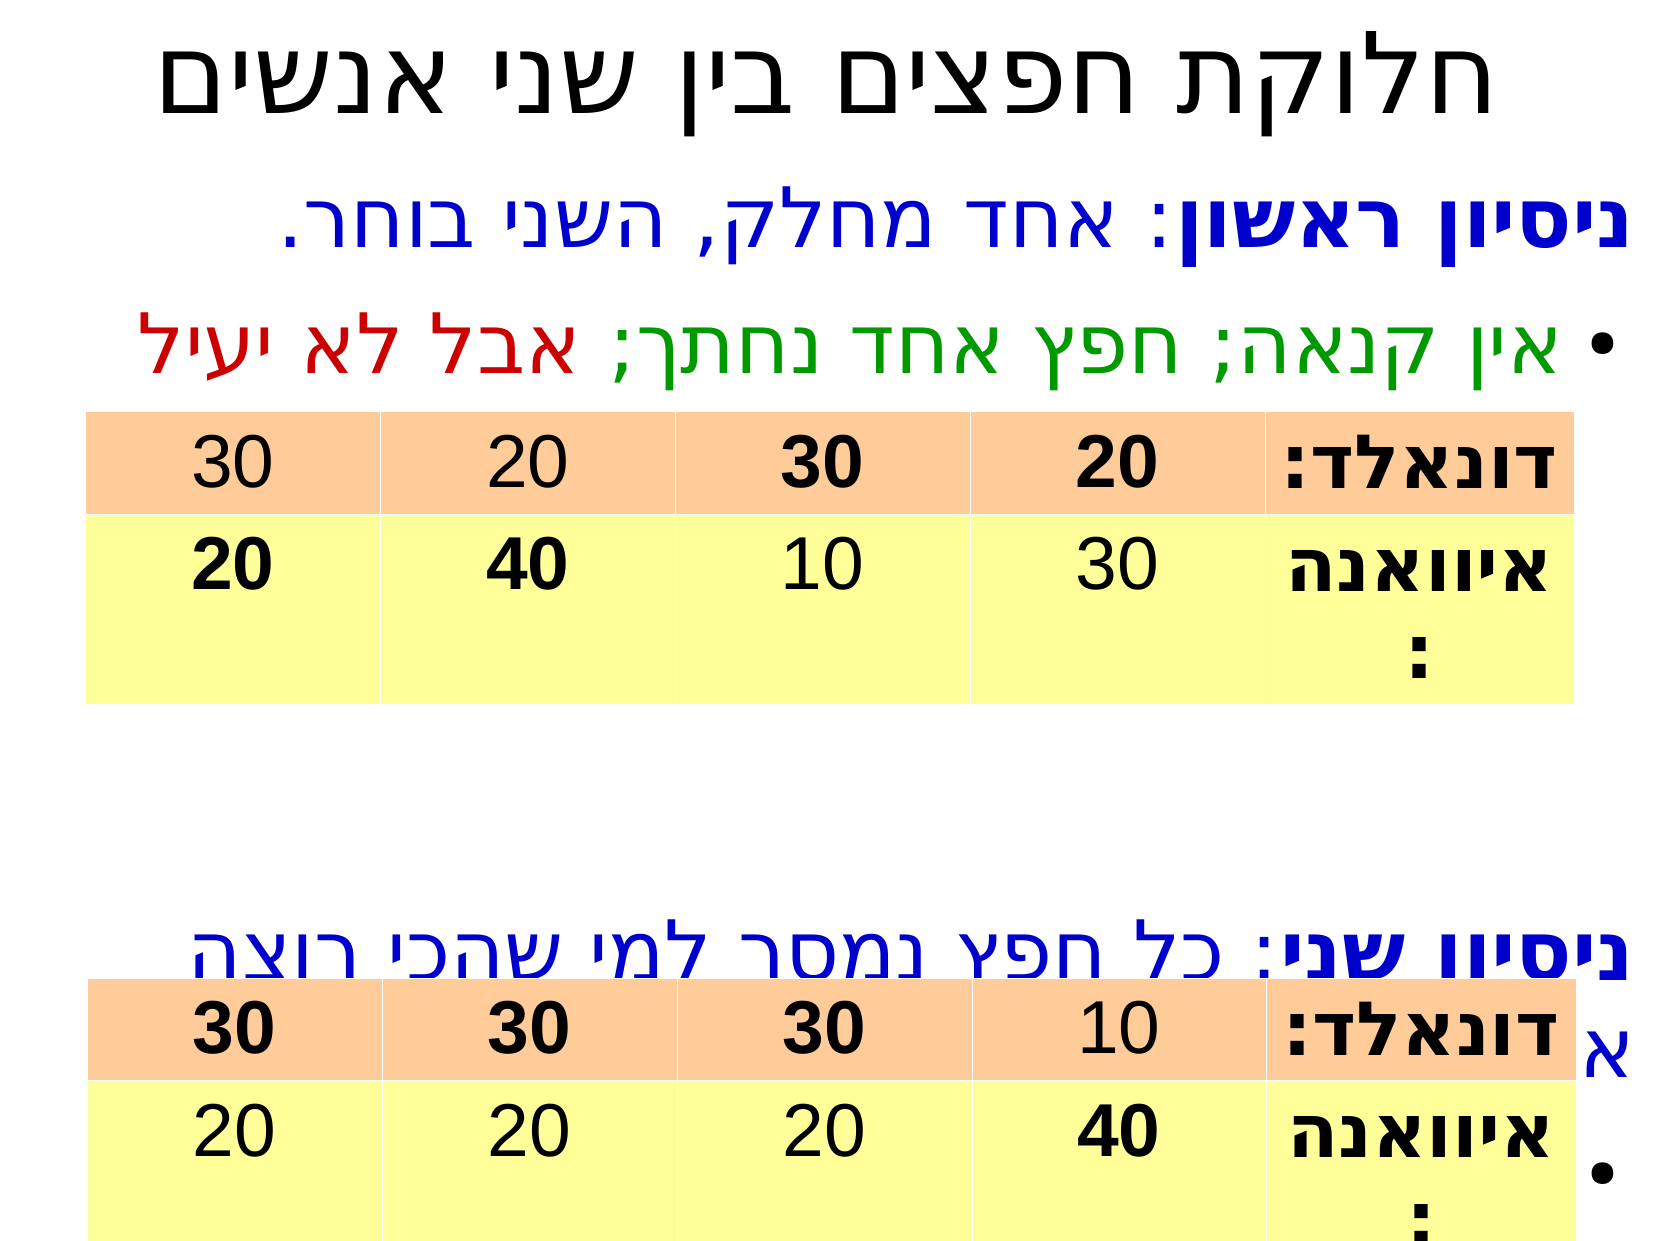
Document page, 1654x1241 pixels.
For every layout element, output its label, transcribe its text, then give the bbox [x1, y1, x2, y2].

table_cell 20 [86, 515, 380, 704]
table_cell 20 [678, 1081, 972, 1241]
table_header 30 [86, 412, 380, 514]
table_header 30 [88, 979, 382, 1080]
table_header 20 [381, 412, 675, 514]
table_cell 20 [383, 1081, 677, 1241]
table_header 10 [973, 979, 1266, 1080]
table_header 30 [383, 979, 677, 1080]
table_cell איוואנה: [1267, 1081, 1576, 1241]
table_header דונאלד: [1267, 979, 1576, 1080]
table_header 20 [971, 412, 1265, 514]
table_cell 20 [88, 1081, 382, 1241]
title חלוקת חפצים בין שני אנשים [0, 0, 1654, 151]
table_header דונאלד: [1266, 412, 1574, 514]
table_cell איוואנה: [1266, 515, 1574, 704]
table_cell 40 [973, 1081, 1266, 1241]
table_cell 30 [971, 515, 1265, 704]
list ניסיון ראשון: אחד מחלק, השני בוחר. אין קנאה; חפץ אחד נחתך; אבל לא יעיל פארטו. ניסיון שני: כל חפץ נמסר למי שהכי רוצה אותו. יעיל פארטו, אף חפץ לא נחתך; אבל יש קנאה. [15, 170, 1636, 1216]
table_cell 40 [381, 515, 675, 704]
table_header 30 [678, 979, 972, 1080]
table_header 30 [676, 412, 970, 514]
table_cell 10 [676, 515, 970, 704]
